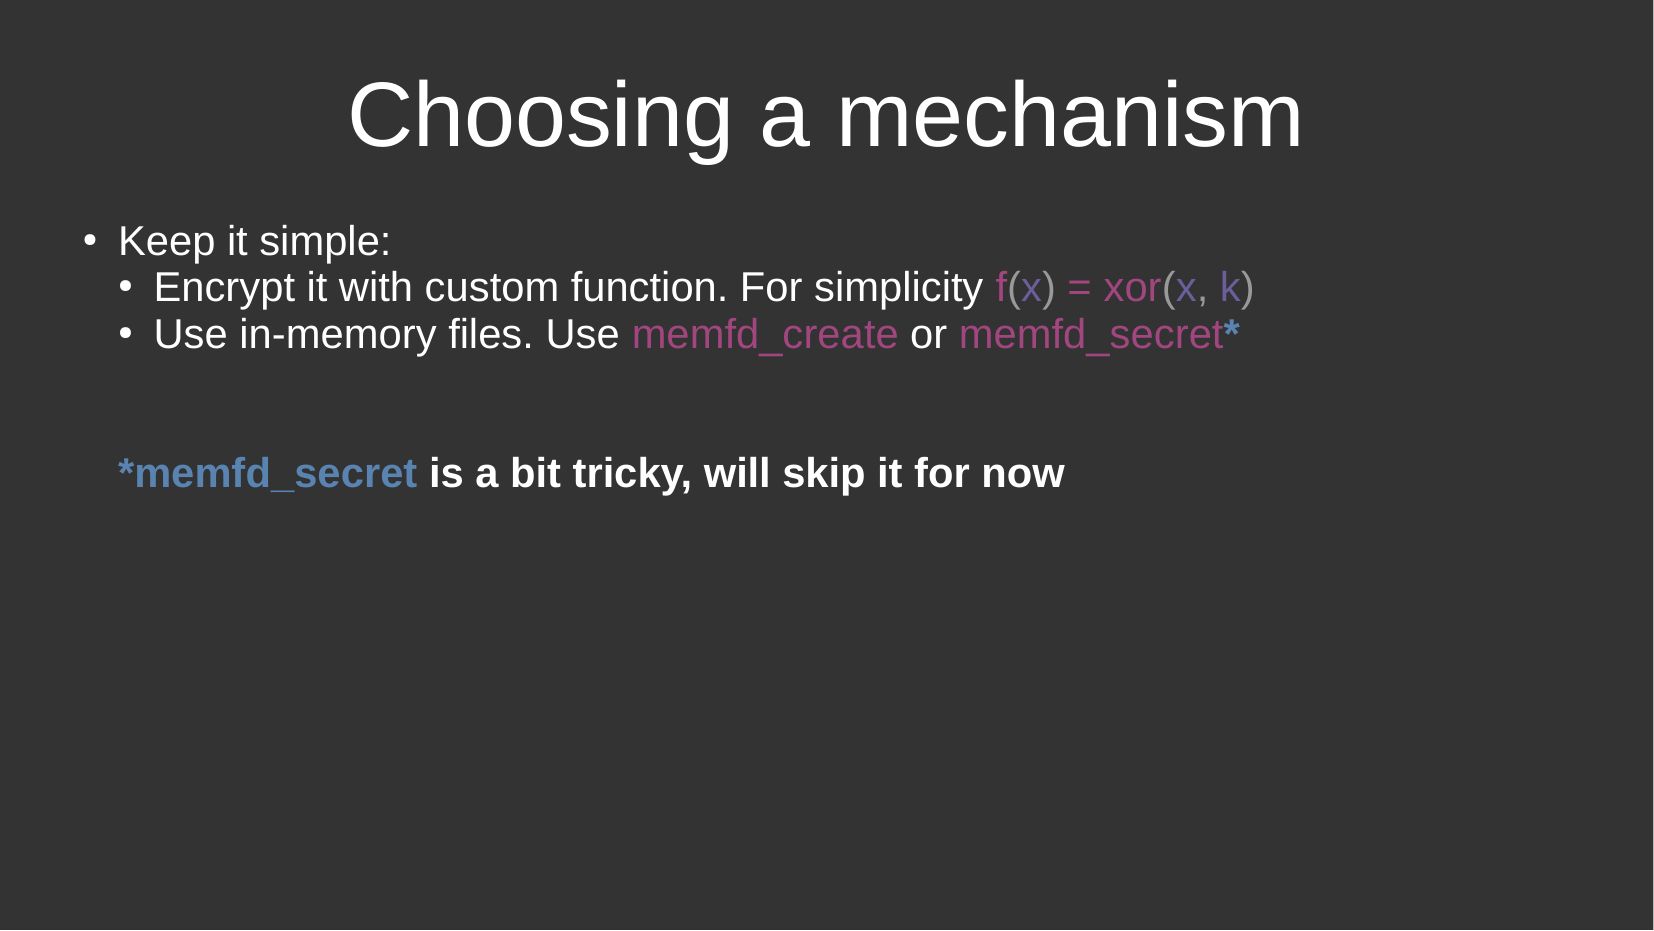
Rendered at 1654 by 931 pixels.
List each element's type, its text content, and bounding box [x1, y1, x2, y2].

subtitle Keep it simple: Encrypt it with custom function. For simplicity f(x) = xor(x, k) Use in-memory files. Use memfd_create or memfd_secret* *memfd_secret is a bit tricky, will skip it for now [82, 217, 1571, 758]
title Choosing a mechanism [82, 37, 1571, 193]
